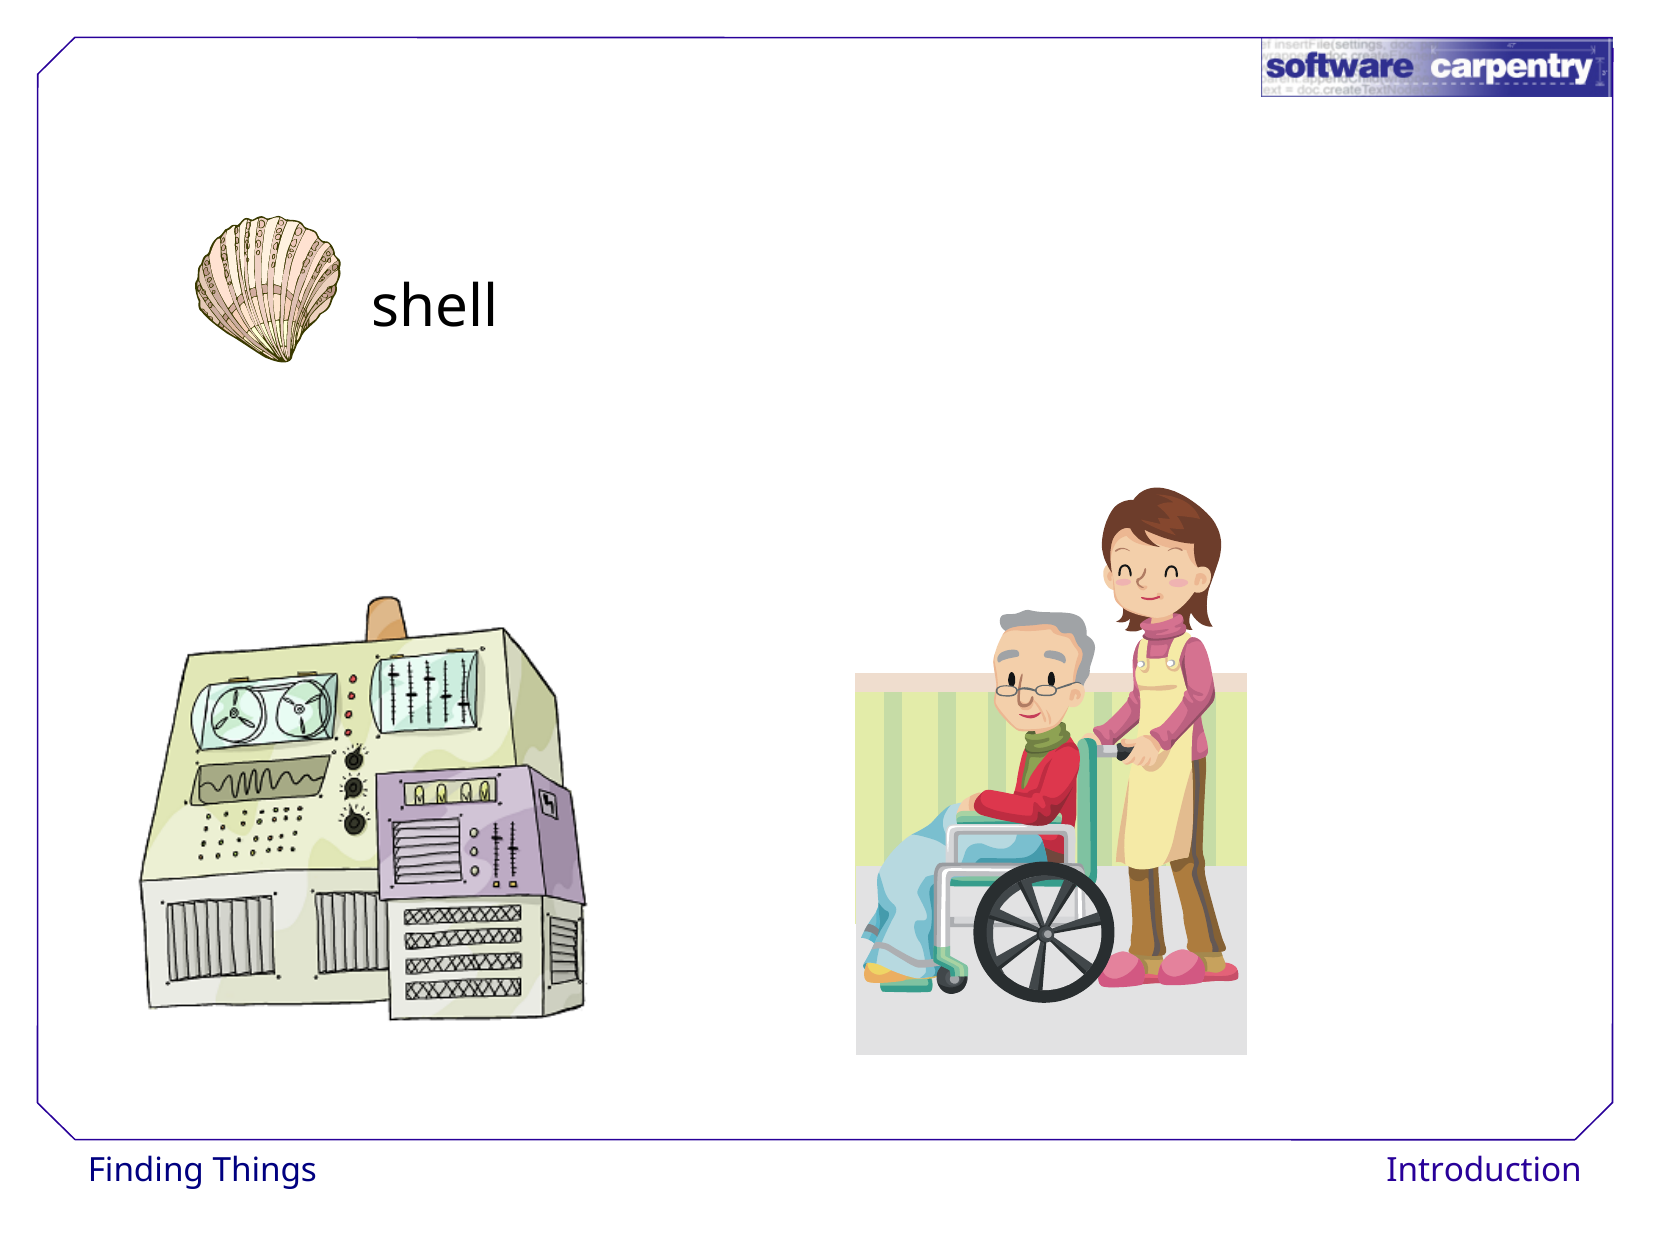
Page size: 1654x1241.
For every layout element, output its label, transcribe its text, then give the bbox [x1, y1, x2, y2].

picture [1261, 39, 1613, 97]
picture [855, 487, 1248, 1055]
text_box shell [343, 225, 588, 347]
picture [193, 213, 343, 367]
picture [89, 548, 647, 1055]
